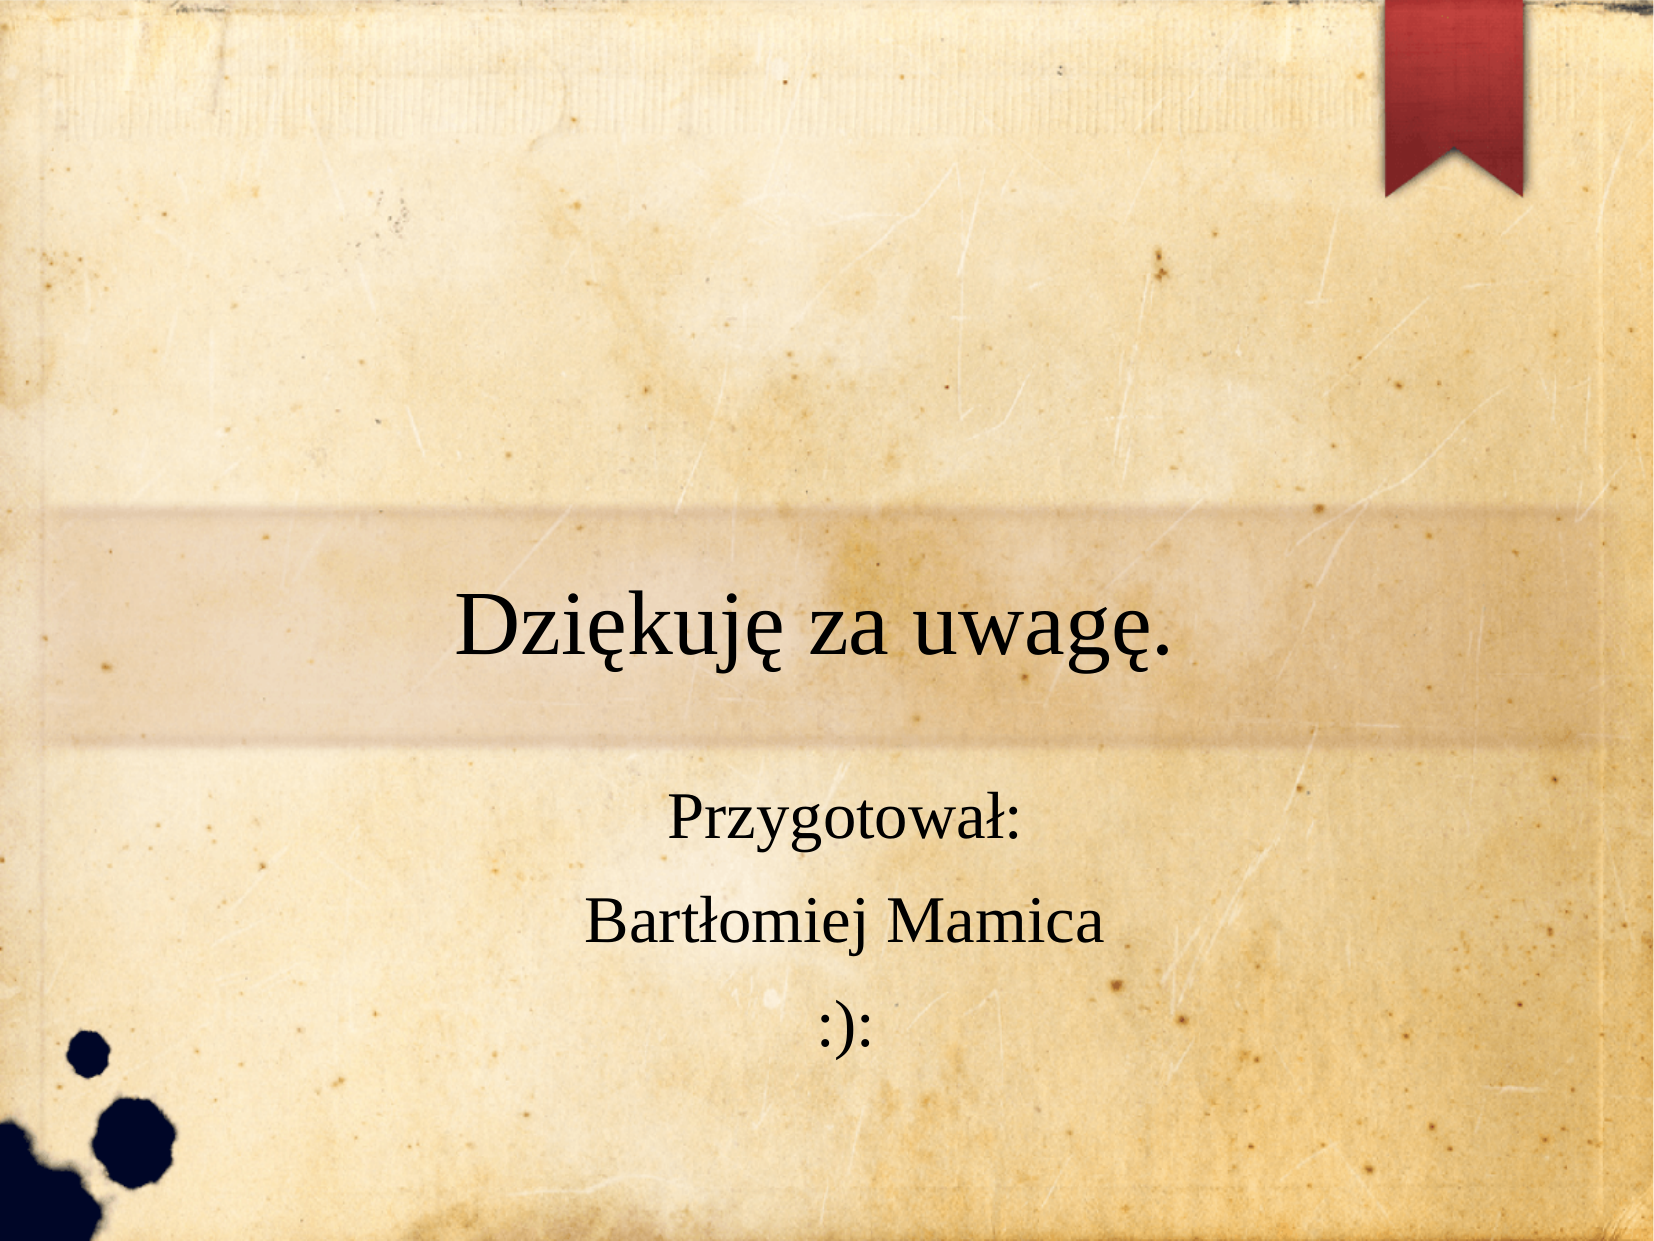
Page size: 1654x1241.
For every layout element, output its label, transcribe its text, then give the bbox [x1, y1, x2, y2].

list Przygotował: Bartłomiej Mamica :): [82, 779, 1538, 1205]
title Dziękuję za uwagę. [82, 519, 1571, 727]
picture [0, 0, 1654, 1241]
